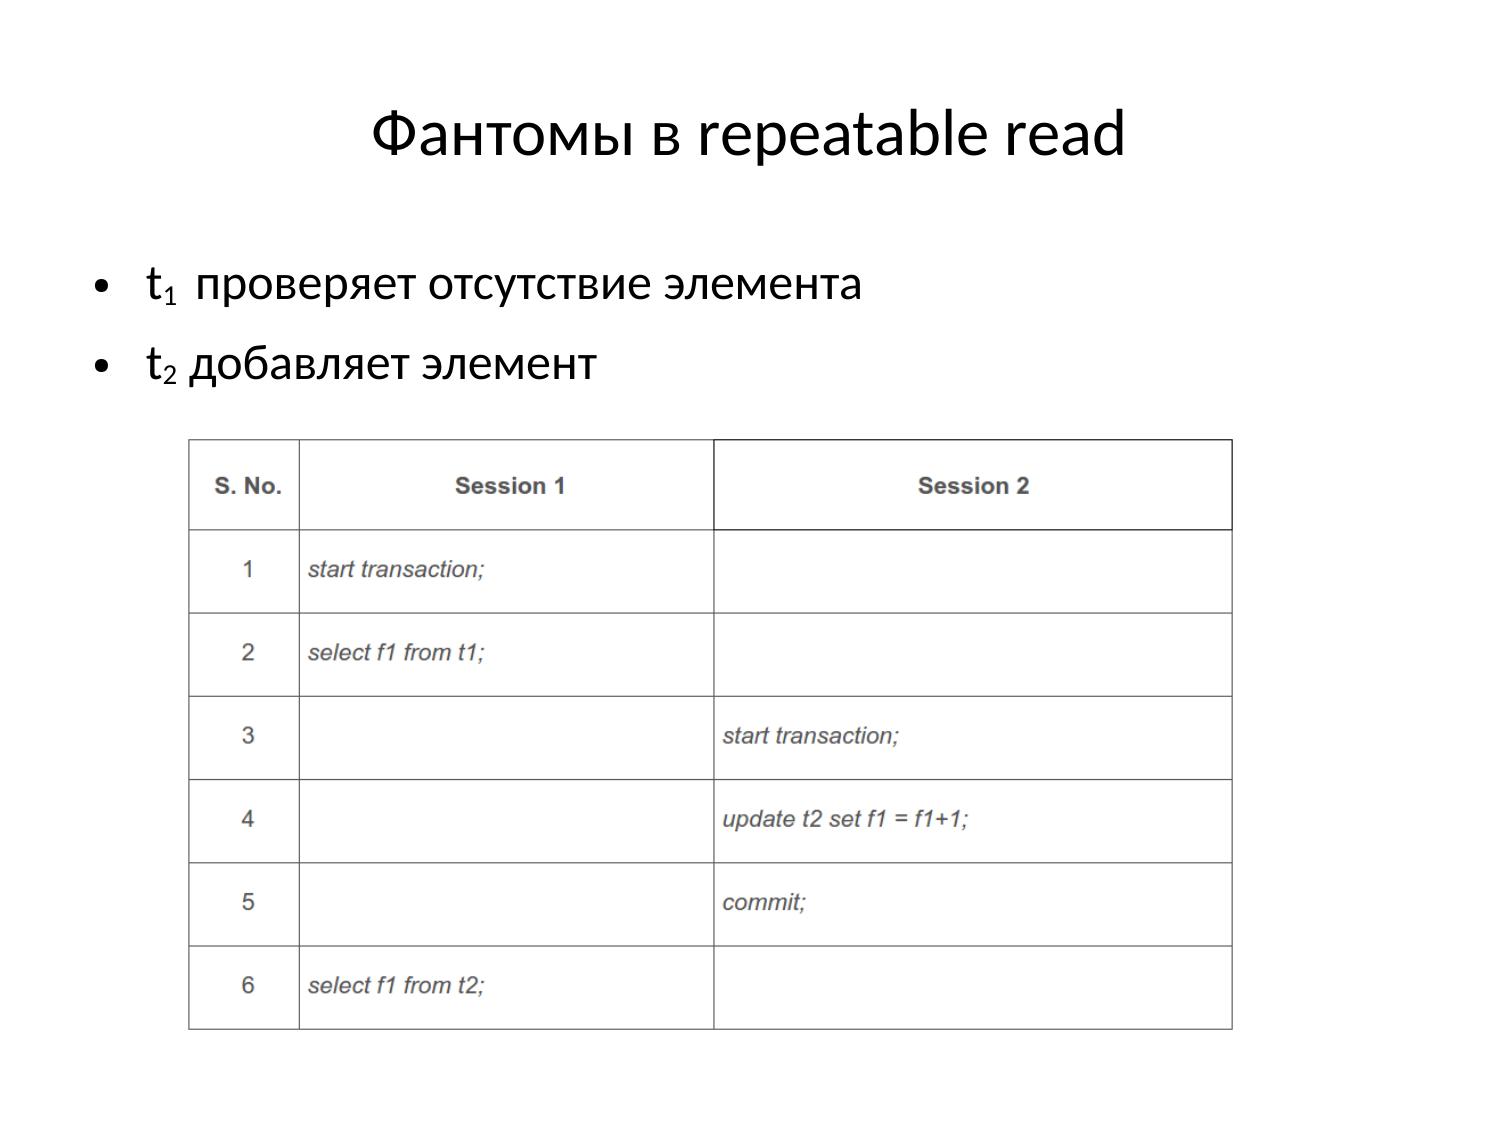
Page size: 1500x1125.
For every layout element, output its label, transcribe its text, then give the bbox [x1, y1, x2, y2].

title Фантомы в repeatable read [75, 45, 1425, 233]
list t1 проверяет отсутствие элемента t2 добавляет элемент [75, 262, 1426, 974]
picture [177, 421, 1259, 1047]
